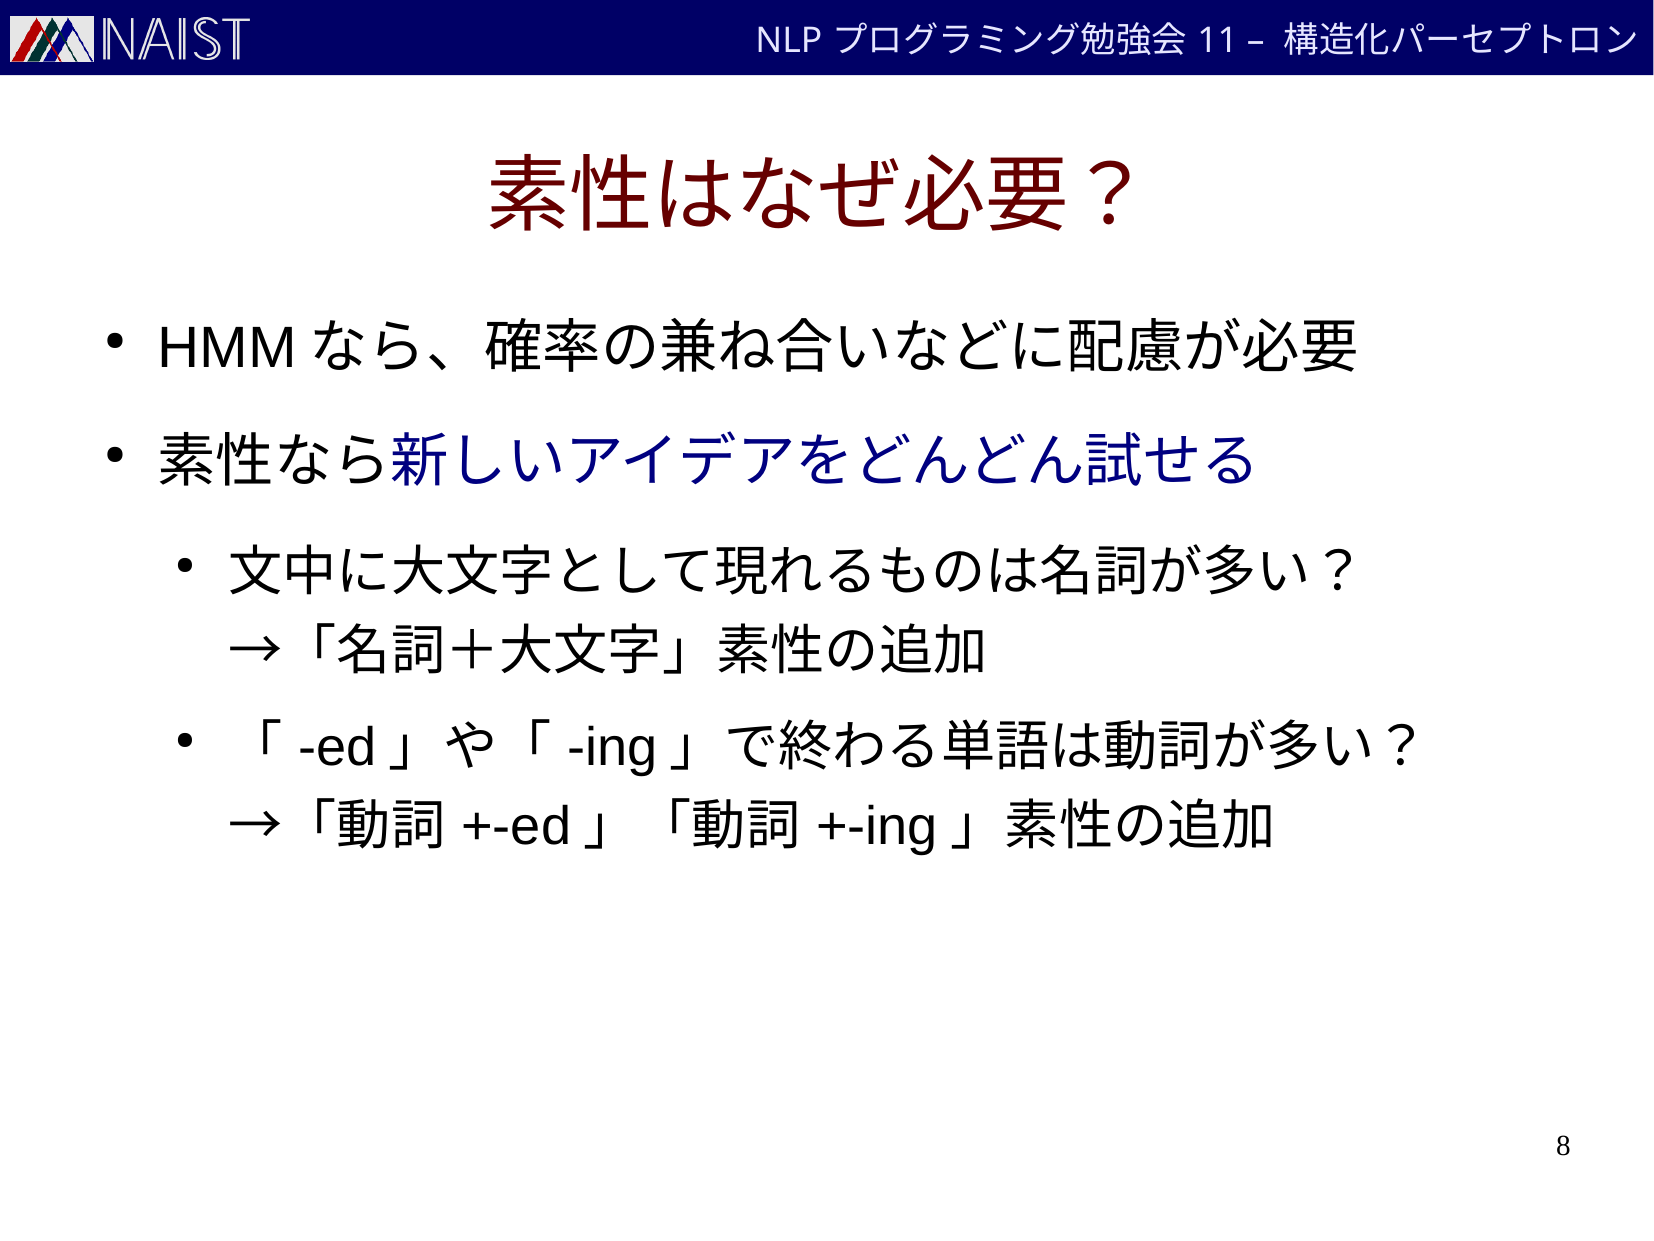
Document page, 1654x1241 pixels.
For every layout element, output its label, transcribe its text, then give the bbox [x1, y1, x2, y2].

picture [10, 16, 94, 62]
list HMMなら、確率の兼ね合いなどに配慮が必要 素性なら新しいアイデアをどんどん試せる 文中に大文字として現れるものは名詞が多い？ →「名詞＋大文字」素性の追加 「-ed」や「-ing」で終わる単語は動詞が多い？ →「動詞+-ed」「動詞+-ing」素性の追加 [86, 300, 1576, 1119]
title 素性はなぜ必要？ [75, 92, 1564, 285]
picture [102, 17, 251, 60]
